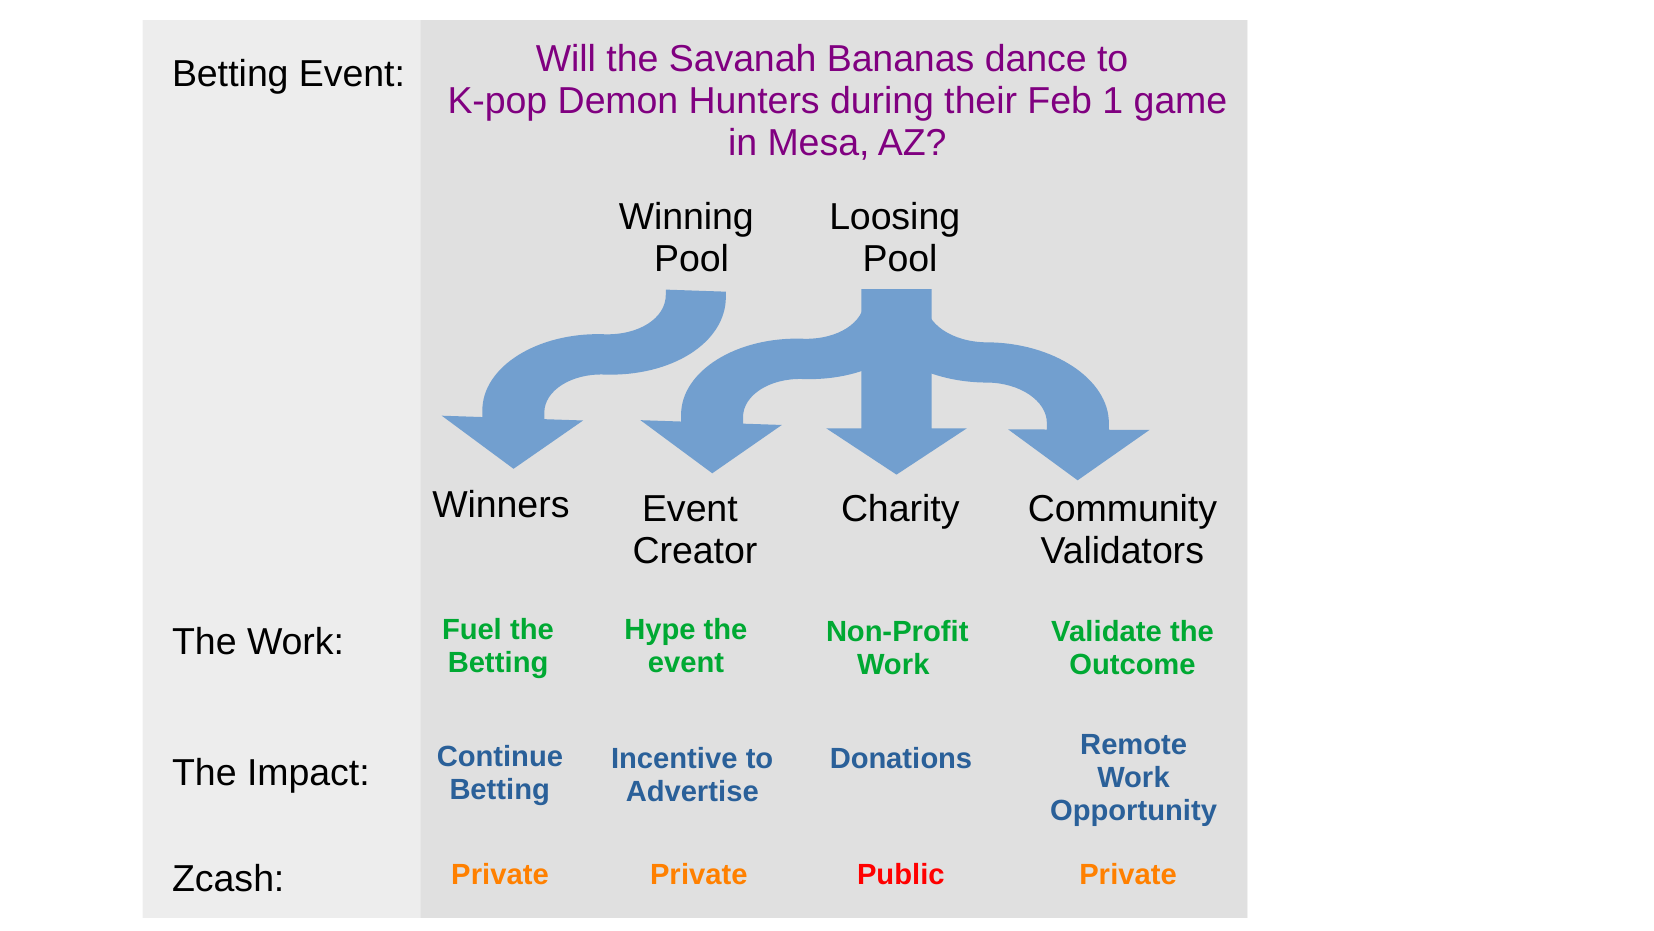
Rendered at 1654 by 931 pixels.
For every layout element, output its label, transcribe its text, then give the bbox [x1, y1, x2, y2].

text_box Fuel the Betting [418, 605, 578, 687]
text_box Remote Work Opportunity [1032, 720, 1235, 867]
text_box Event Creator [618, 480, 773, 580]
text_box Winners [417, 476, 585, 533]
text_box Community Validators [1013, 480, 1233, 580]
text_box Betting Event: [157, 45, 421, 103]
text_box Non-Profit Work [807, 607, 988, 721]
text_box The Work: [157, 613, 360, 670]
text_box Zcash: [157, 850, 300, 908]
text_box Hype the event [606, 605, 766, 687]
text_box Winning Pool [603, 187, 780, 287]
text_box The Impact: [157, 743, 386, 801]
text_box Charity [826, 480, 975, 538]
text_box Will the Savanah Bananas dance to K-pop Demon Hunters during their Feb 1 game in Mesa, AZ? [427, 30, 1248, 172]
text_box [142, 20, 1248, 918]
text_box Incentive to Advertise [591, 734, 794, 881]
text_box Private [1048, 850, 1208, 908]
text_box Continue Betting [420, 732, 580, 814]
text_box Private [619, 850, 779, 908]
text_box Private [420, 850, 580, 908]
text_box Validate the Outcome [1032, 607, 1234, 720]
text_box Loosing Pool [814, 187, 986, 287]
text_box Public [821, 850, 981, 908]
text_box Donations [799, 734, 1003, 881]
